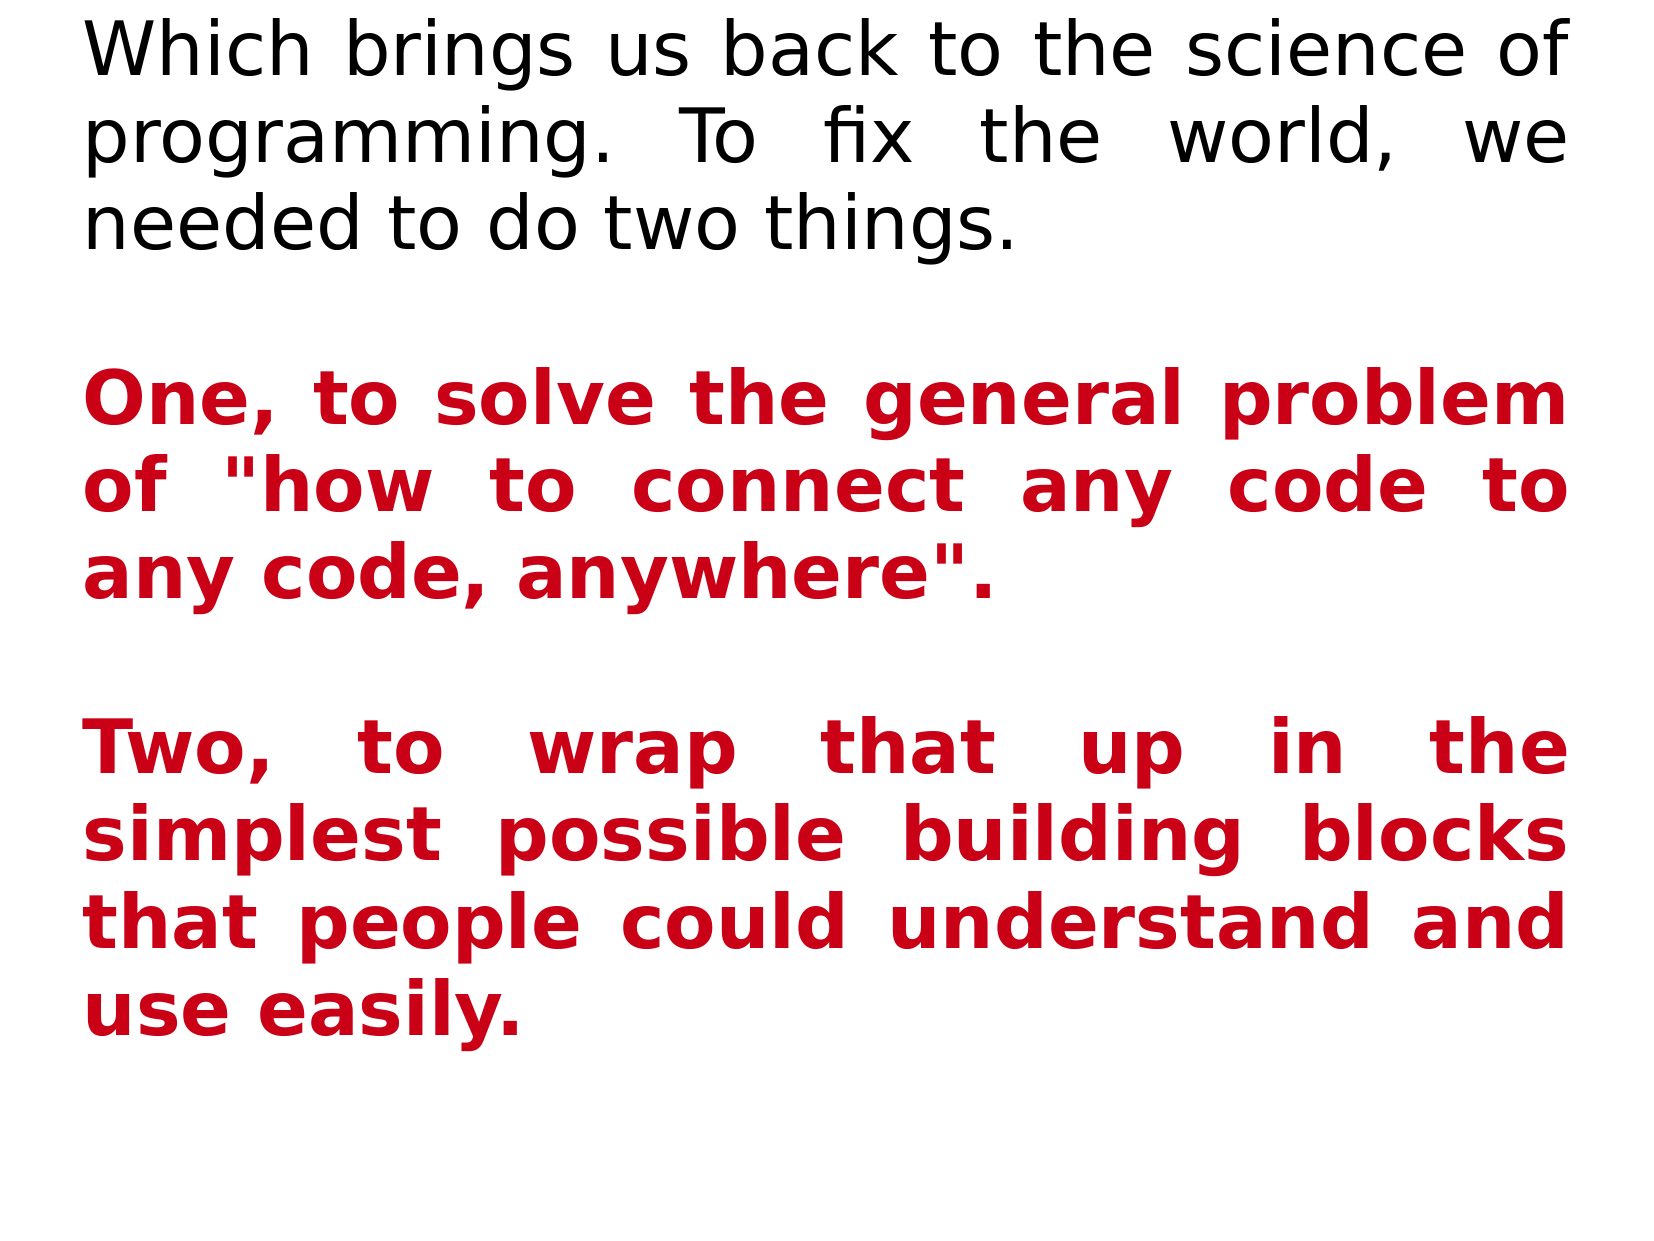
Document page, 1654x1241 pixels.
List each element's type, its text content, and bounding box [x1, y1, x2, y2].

subtitle Which brings us back to the science of programming. To fix the world, we needed to do two things. One, to solve the general problem of "how to connect any code to any code, anywhere". Two, to wrap that up in the simplest possible building blocks that people could understand and use easily. [82, 49, 1571, 1109]
